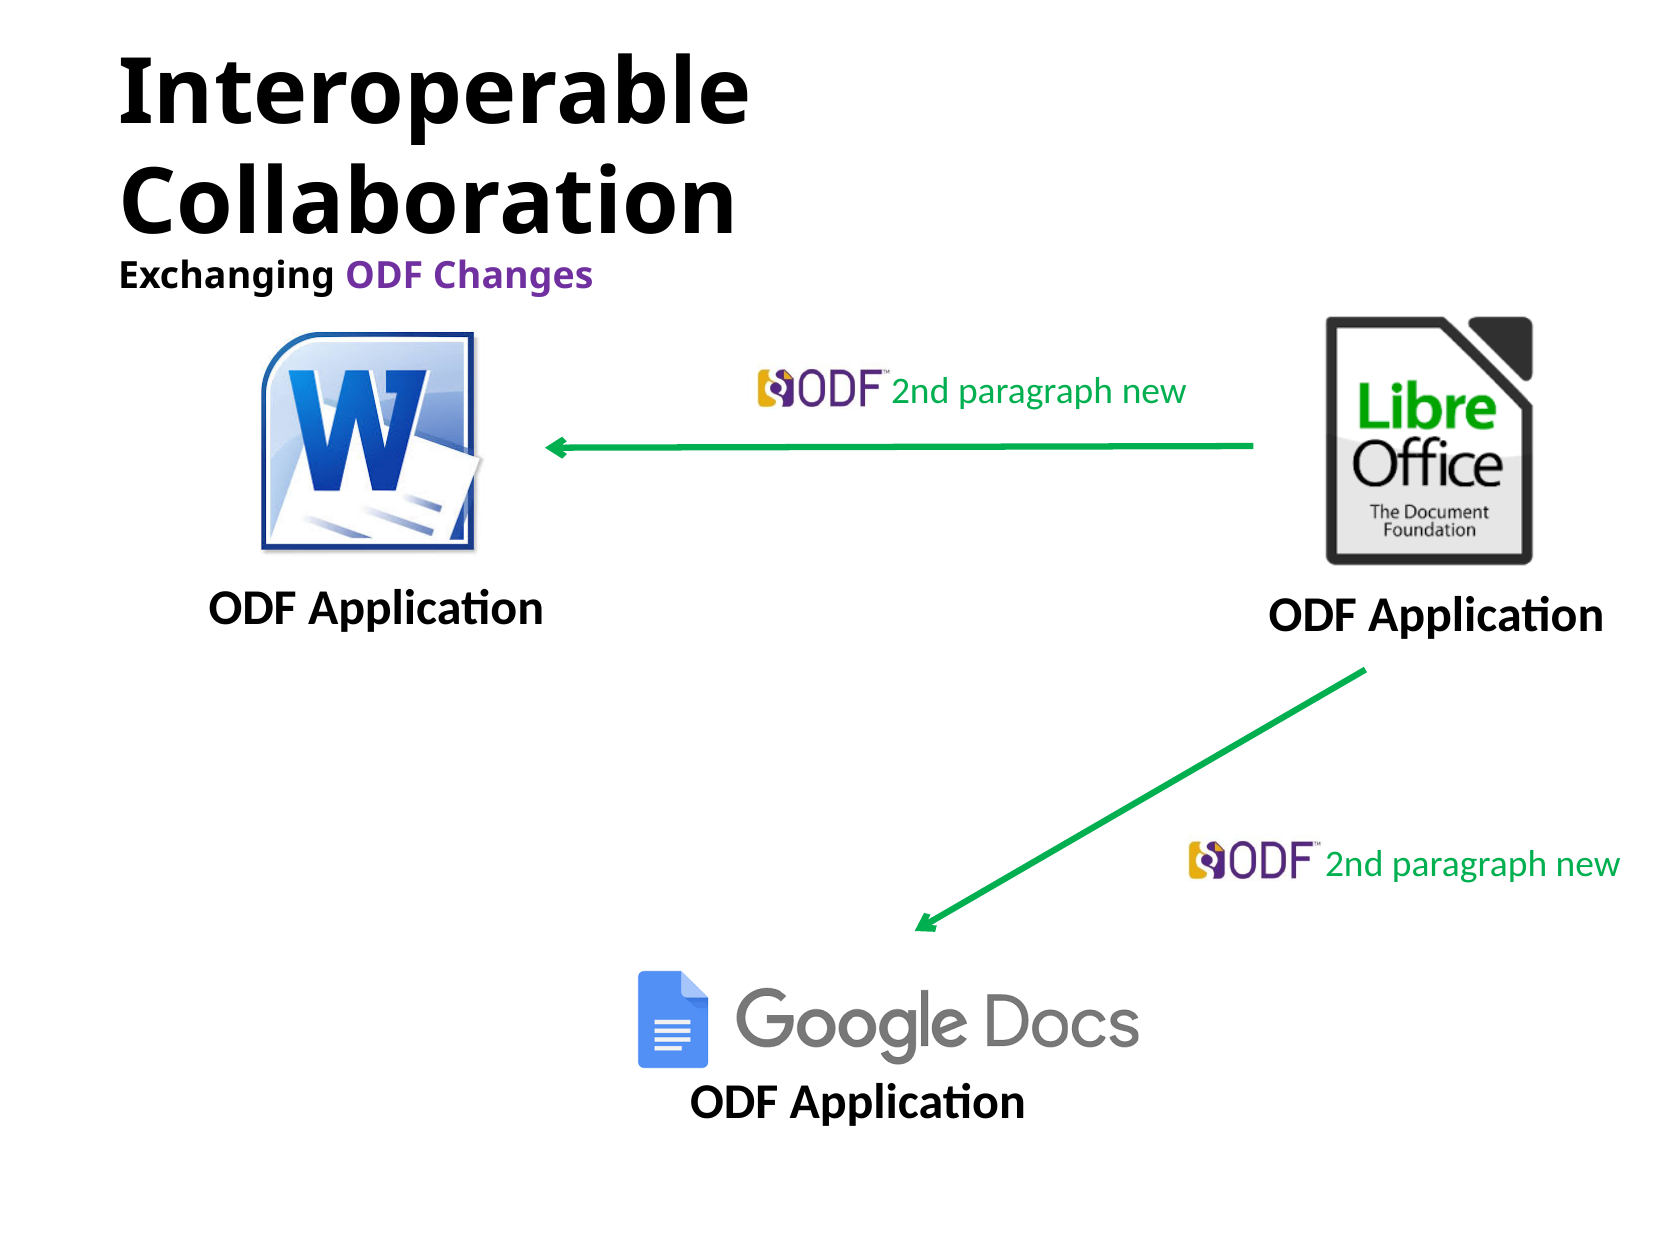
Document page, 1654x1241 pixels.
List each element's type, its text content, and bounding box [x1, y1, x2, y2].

picture [260, 330, 487, 557]
text_box Interoperable Collaboration Exchanging ODF Changes [118, 75, 1359, 253]
picture [637, 970, 1139, 1069]
picture [1297, 309, 1561, 572]
text_box 2nd paragraph new [1208, 819, 1654, 895]
text_box ODF Application [675, 1060, 1097, 1136]
text_box 2nd paragraph new [777, 346, 1297, 422]
text_box ODF Application [193, 567, 615, 643]
text_box ODF Application [1253, 574, 1645, 650]
picture [738, 343, 913, 438]
picture [1169, 815, 1344, 910]
